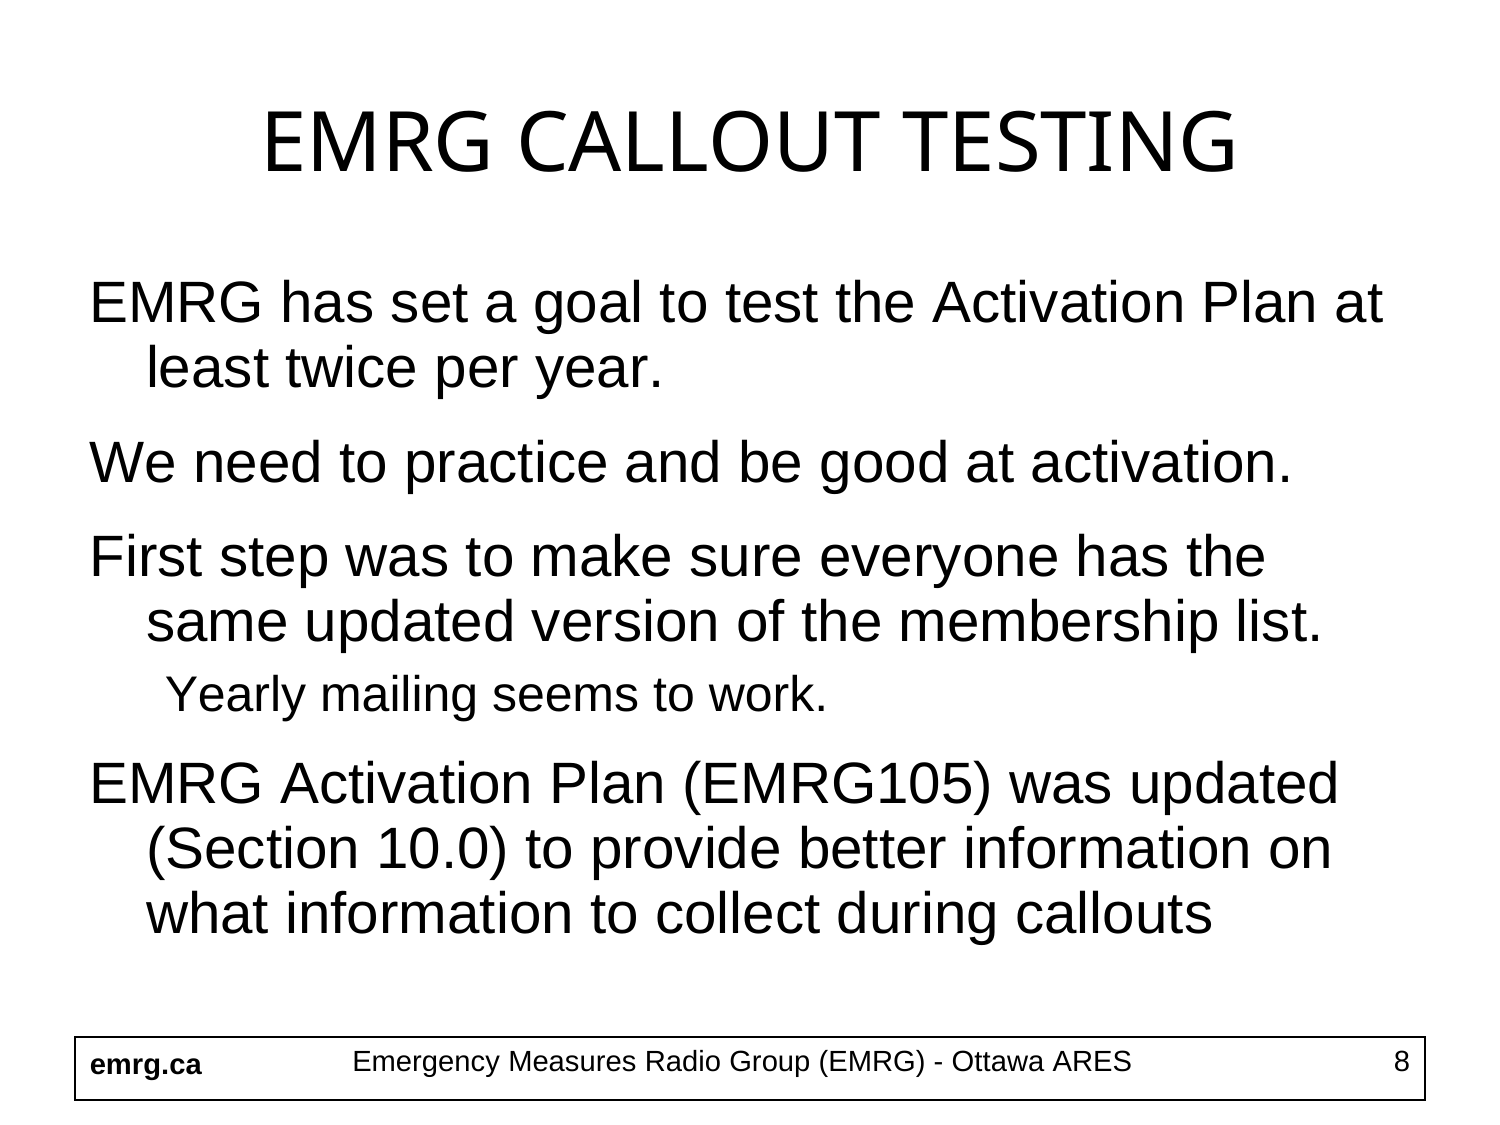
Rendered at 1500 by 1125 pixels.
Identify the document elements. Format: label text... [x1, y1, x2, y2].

list EMRG has set a goal to test the Activation Plan at least twice per year. We need to practice and be good at activation. First step was to make sure everyone has the same updated version of the membership list. Yearly mailing seems to work. EMRG Activation Plan (EMRG105) was updated (Section 10.0) to provide better information on what information to collect during callouts [75, 262, 1426, 1006]
title EMRG CALLOUT TESTING [75, 45, 1426, 233]
